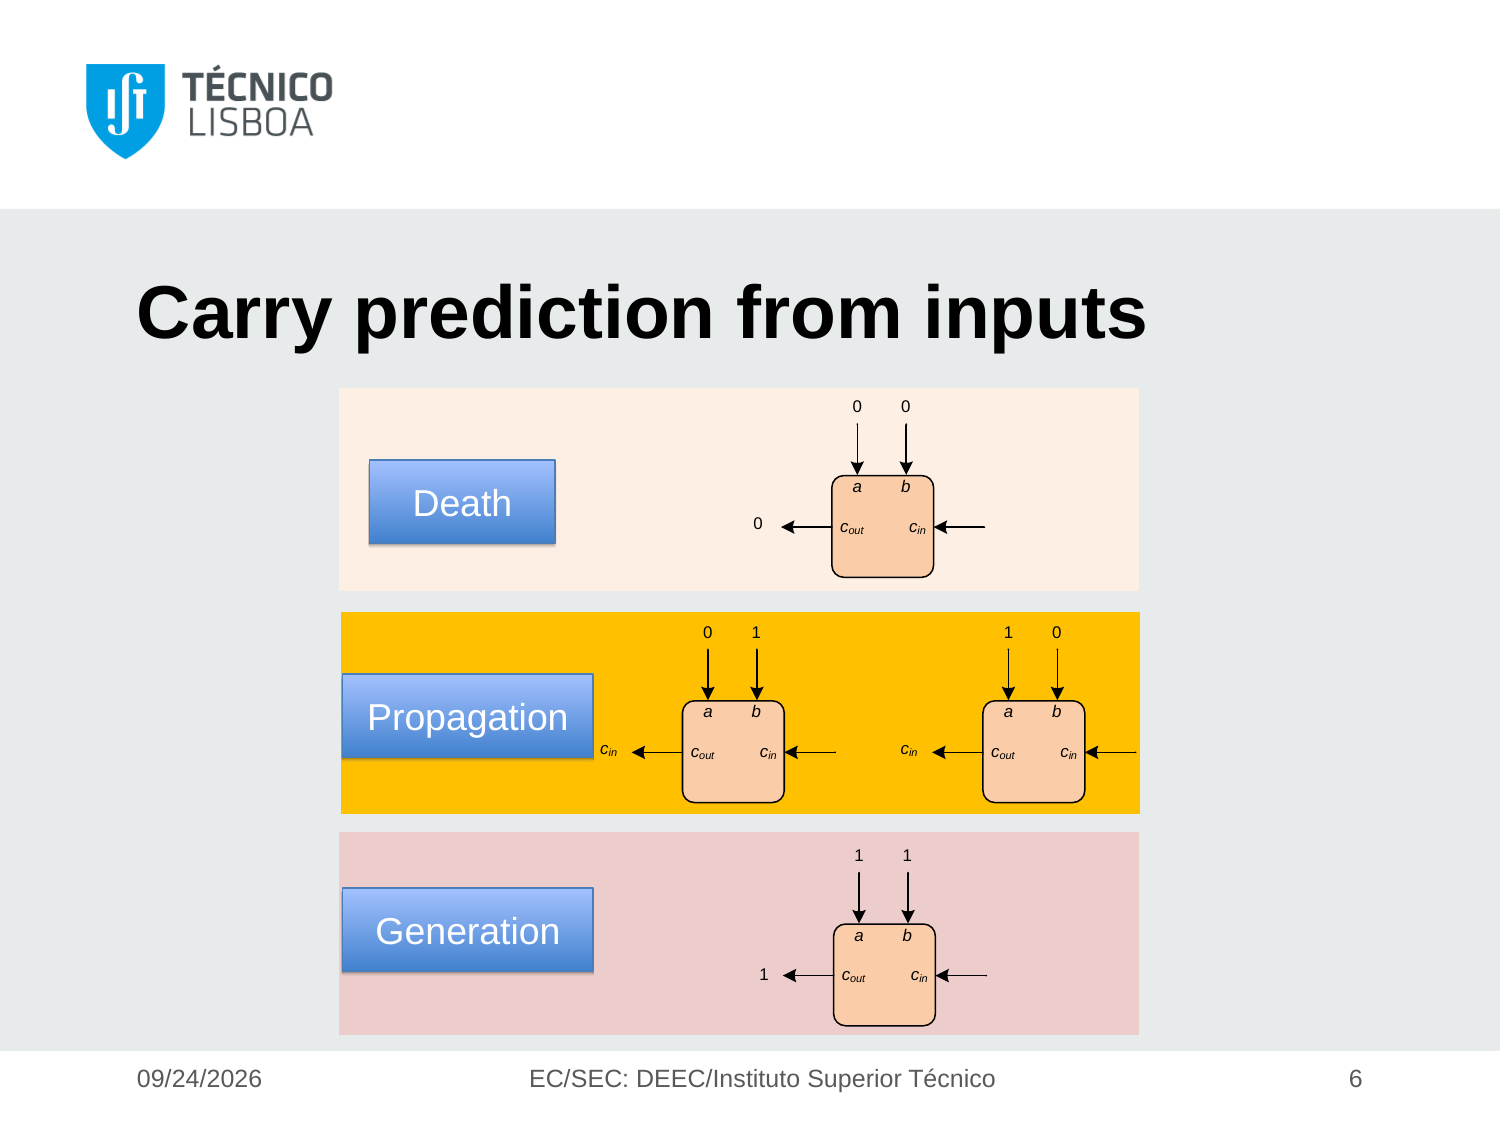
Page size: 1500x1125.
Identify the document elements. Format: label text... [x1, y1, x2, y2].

text_box Propagation [342, 674, 594, 757]
text_box Death [369, 460, 556, 544]
footer EC/SEC: DEEC/Instituto Superior Técnico [512, 1052, 1021, 1103]
title Carry prediction from inputs [121, 237, 1378, 381]
picture [0, 0, 1500, 1125]
slide_number 11/12/2020 [121, 1052, 425, 1103]
text_box Generation [342, 888, 594, 971]
slide_number <number> [1077, 1052, 1378, 1103]
